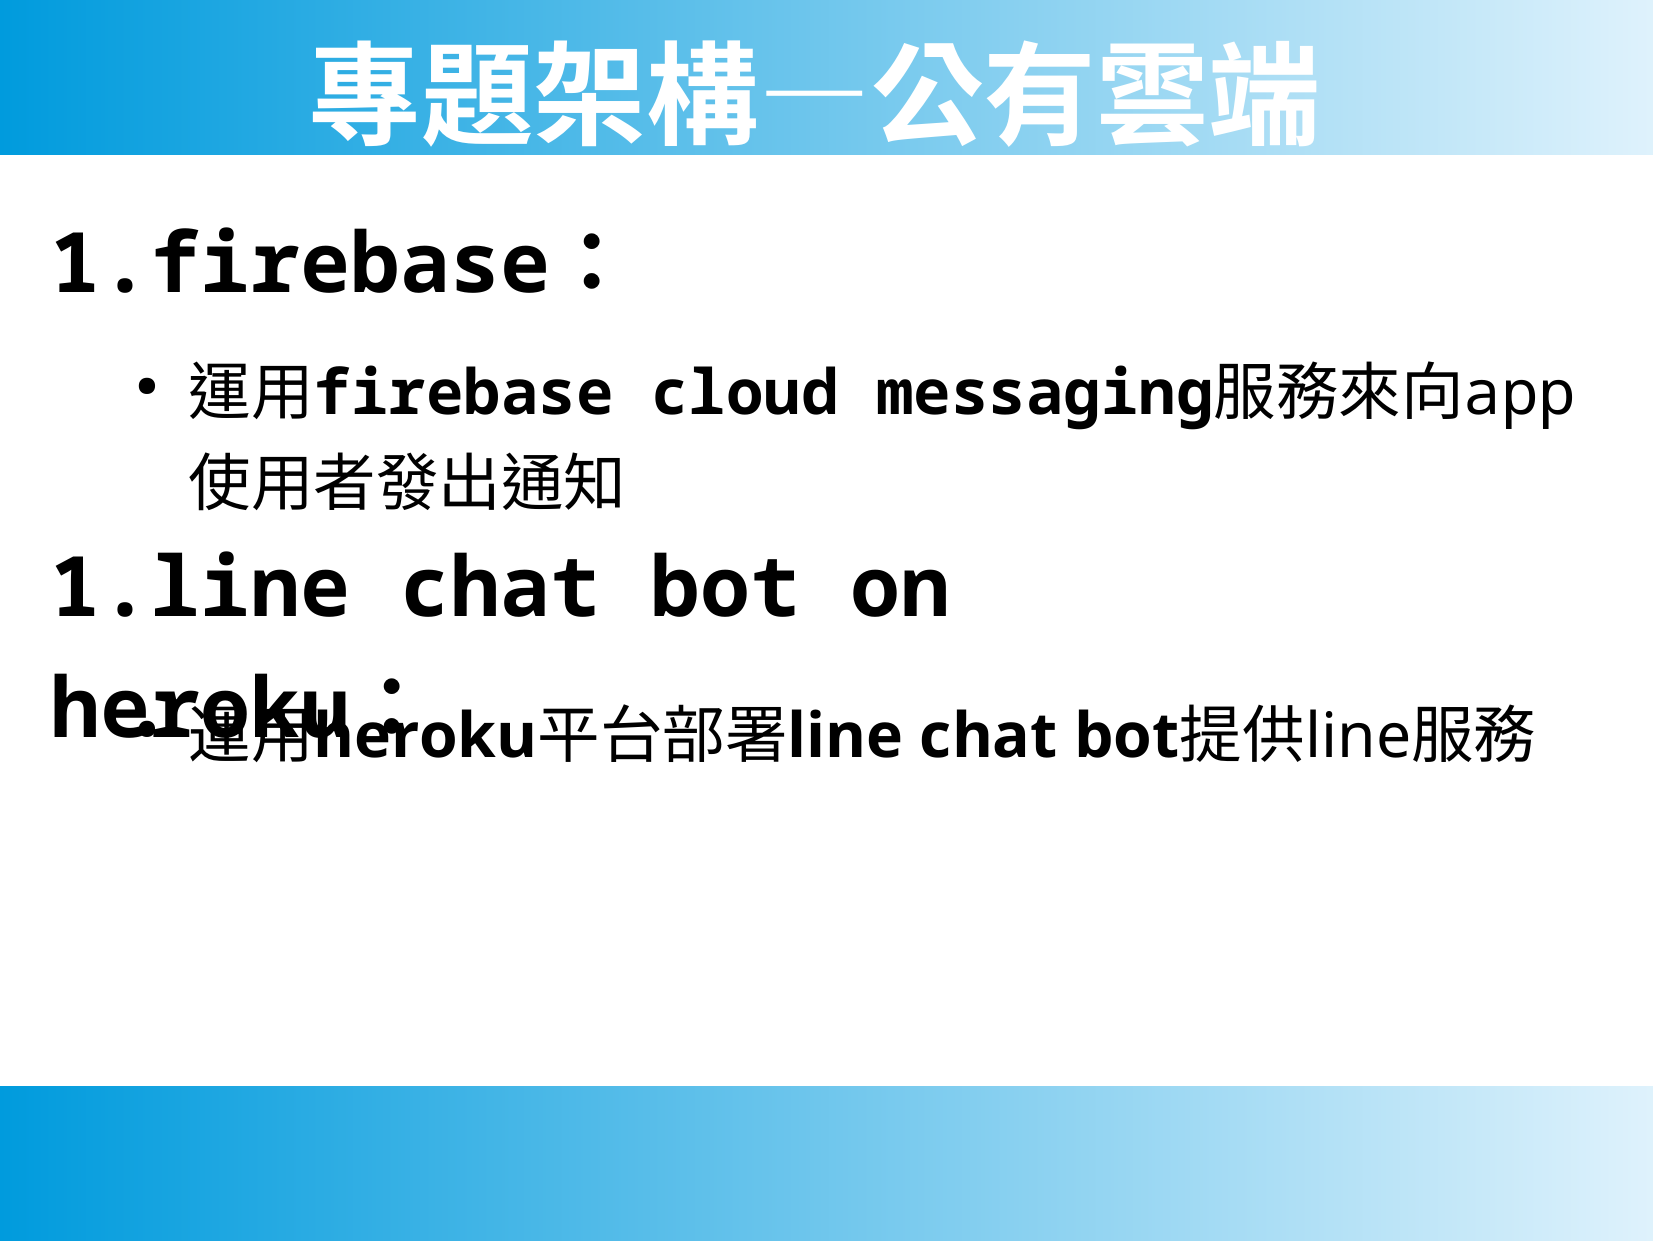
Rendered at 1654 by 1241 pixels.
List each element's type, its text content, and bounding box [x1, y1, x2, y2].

text_box 1.line chat bot on heroku： [35, 519, 1300, 650]
list 運用heroku平台部署line chat bot提供line服務 [118, 685, 1583, 845]
text_box 1.firebase： [35, 188, 1300, 319]
list 運用firebase cloud messaging服務來向app使用者發出通知 [118, 342, 1583, 502]
title 專題架構―公有雲端 [70, 23, 1560, 152]
